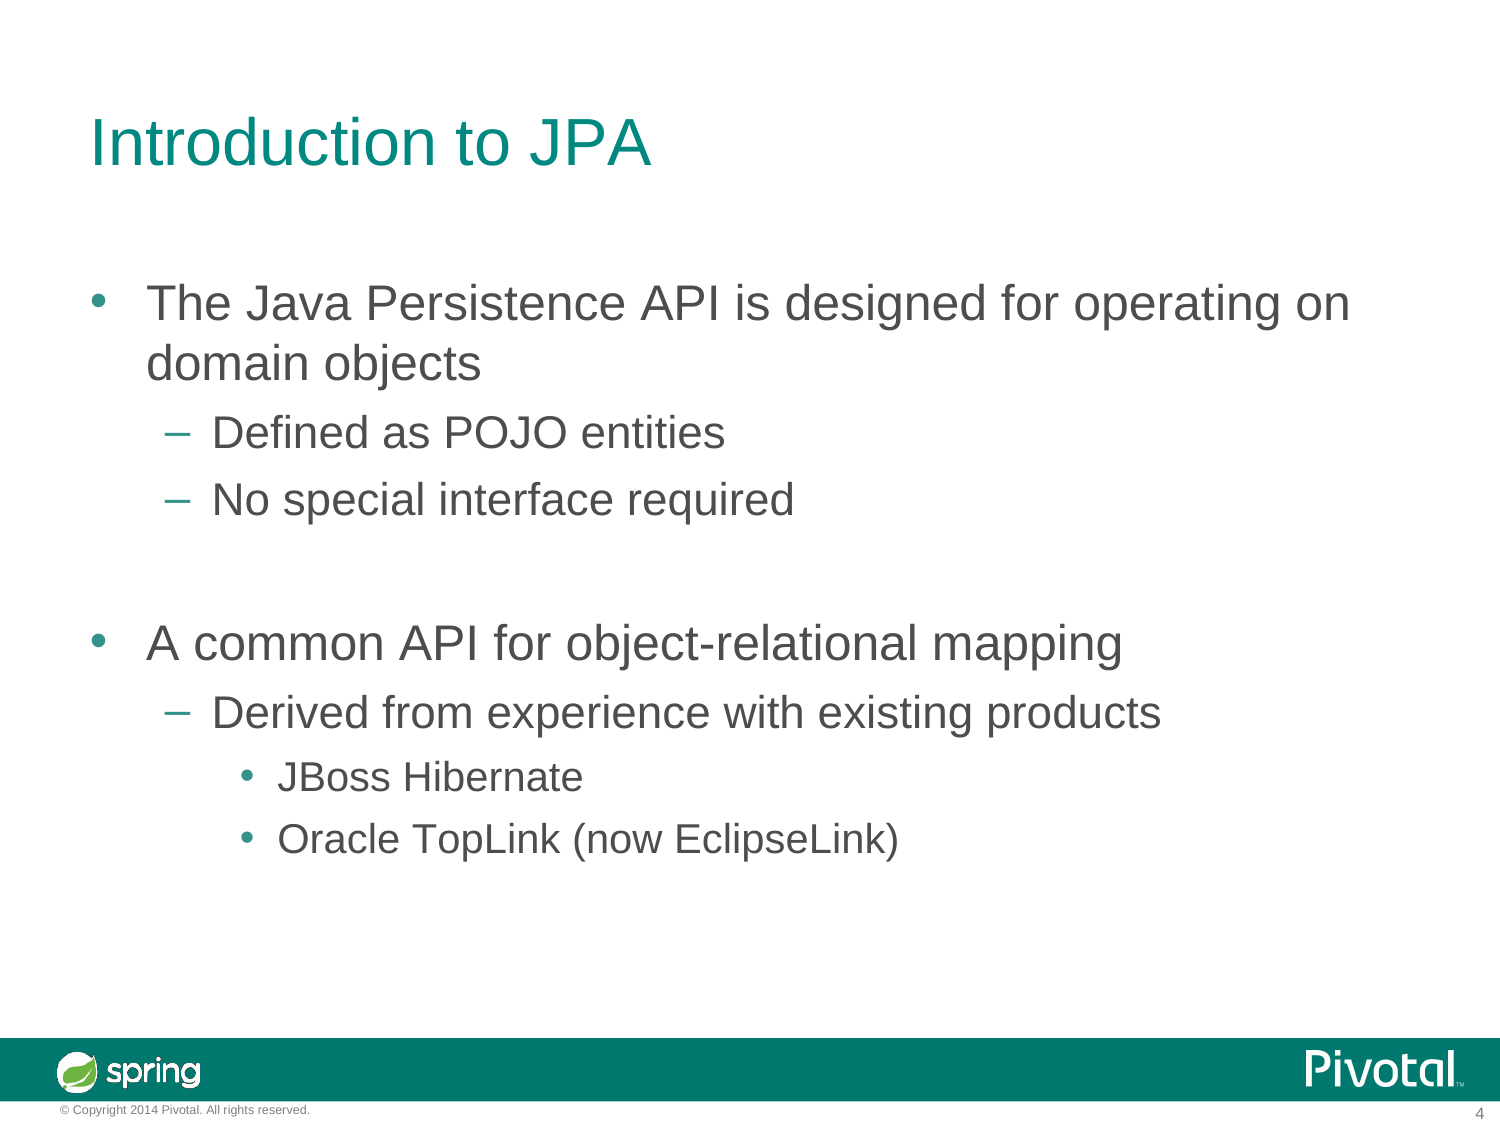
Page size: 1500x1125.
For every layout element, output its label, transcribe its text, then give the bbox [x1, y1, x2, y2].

list The Java Persistence API is designed for operating on domain objects Defined as POJO entities No special interface required A common API for object-relational mapping Derived from experience with existing products JBoss Hibernate Oracle TopLink (now EclipseLink) [75, 262, 1426, 1005]
title Introduction to JPA [75, 45, 1426, 233]
picture [1306, 1050, 1464, 1087]
picture [32, 1041, 210, 1103]
